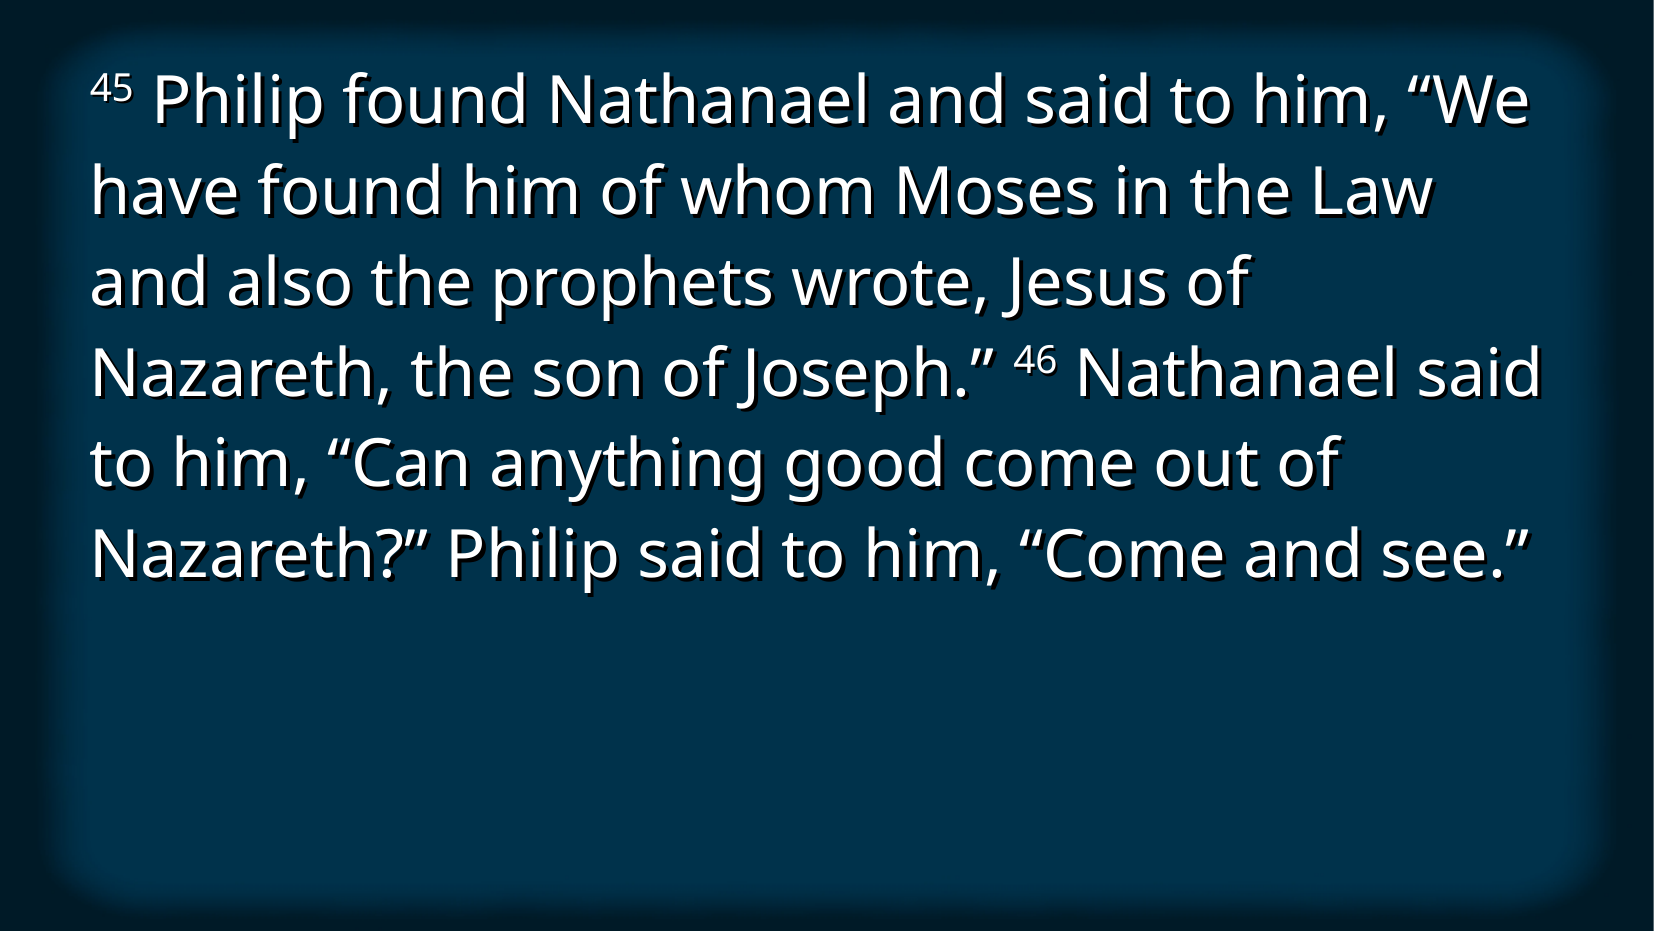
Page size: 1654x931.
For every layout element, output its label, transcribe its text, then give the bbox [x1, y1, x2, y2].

text_box 45 Philip found Nathanael and said to him, “We have found him of whom Moses in the Law and also the prophets wrote, Jesus of Nazareth, the son of Joseph.” 46 Nathanael said to him, “Can anything good come out of Nazareth?” Philip said to him, “Come and see.” [75, 45, 1576, 593]
picture [0, 0, 1654, 931]
